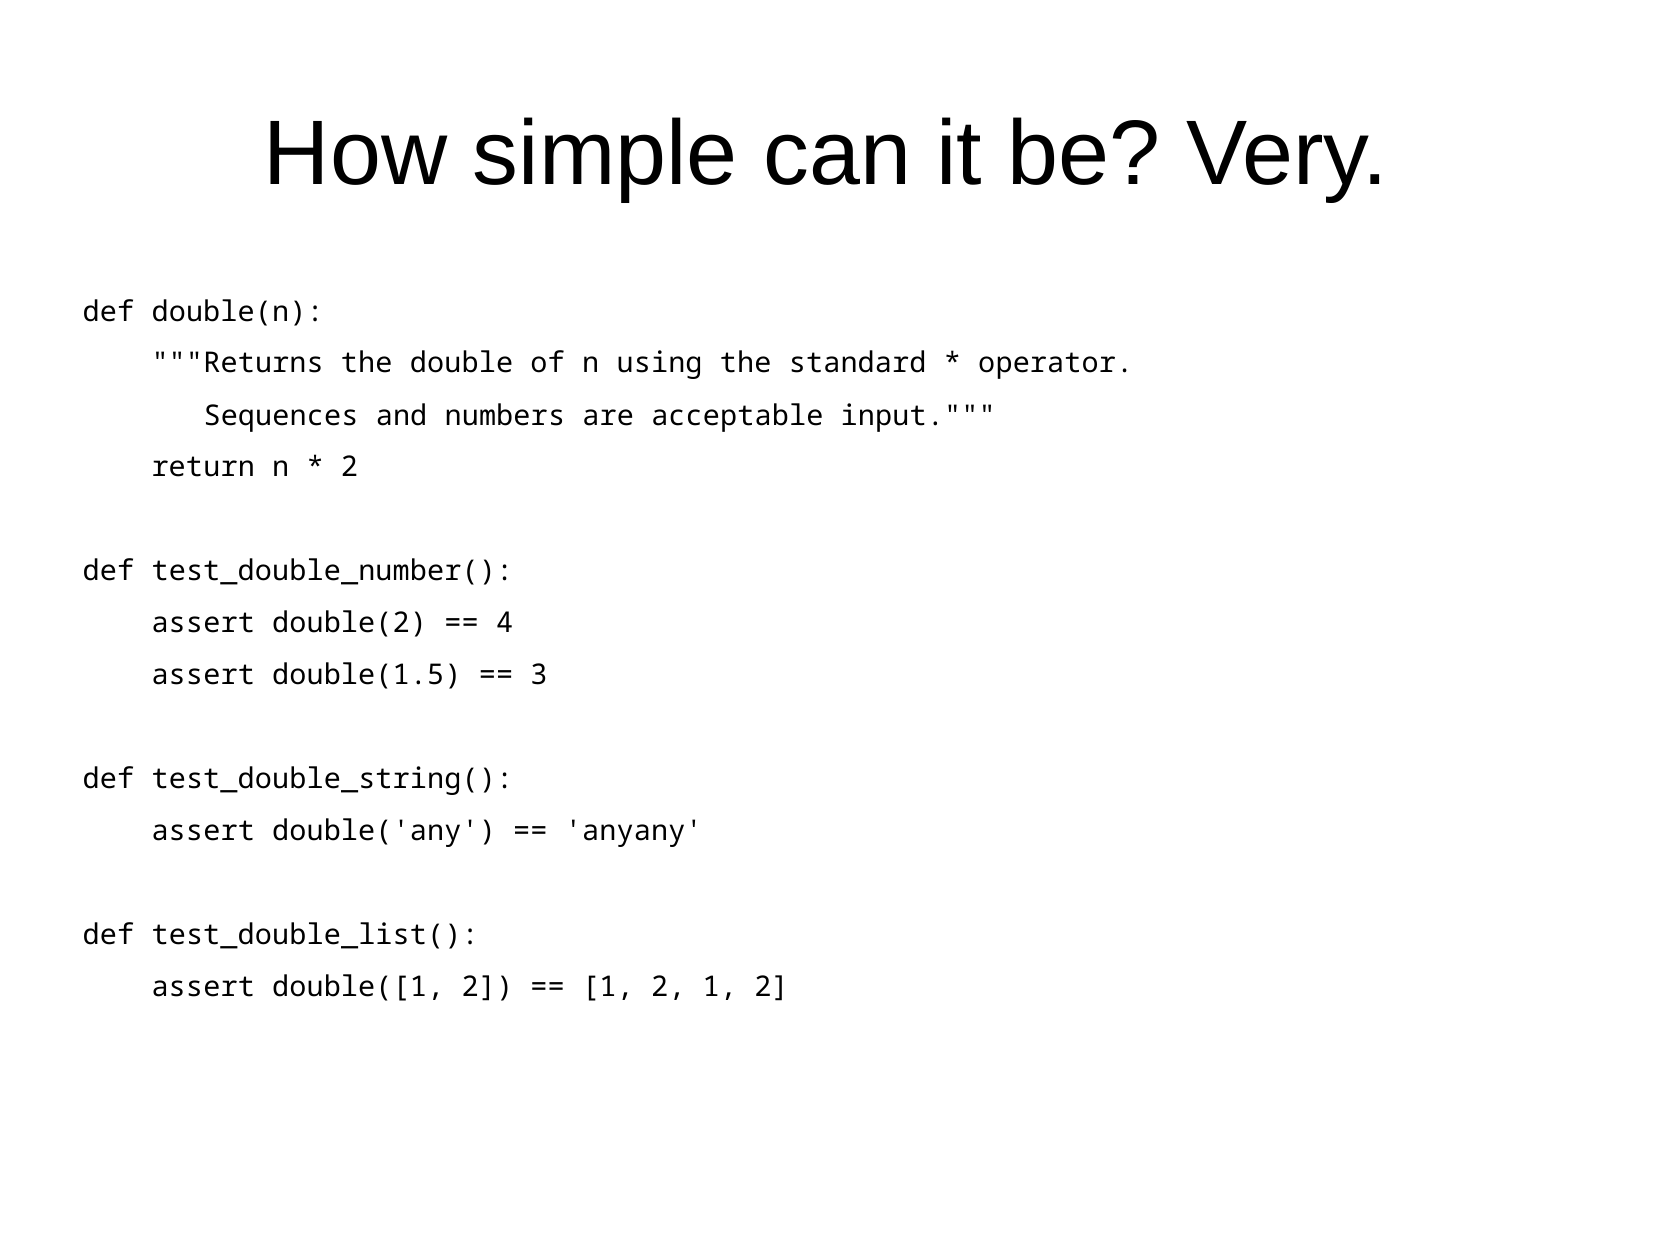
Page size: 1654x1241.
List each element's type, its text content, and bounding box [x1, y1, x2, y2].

title How simple can it be? Very. [82, 49, 1571, 257]
list def double(n): """Returns the double of n using the standard * operator. Sequences and numbers are acceptable input.""" return n * 2 def test_double_number(): assert double(2) == 4 assert double(1.5) == 3 def test_double_string(): assert double('any') == 'anyany' def test_double_list(): assert double([1, 2]) == [1, 2, 1, 2] [82, 290, 1571, 1010]
